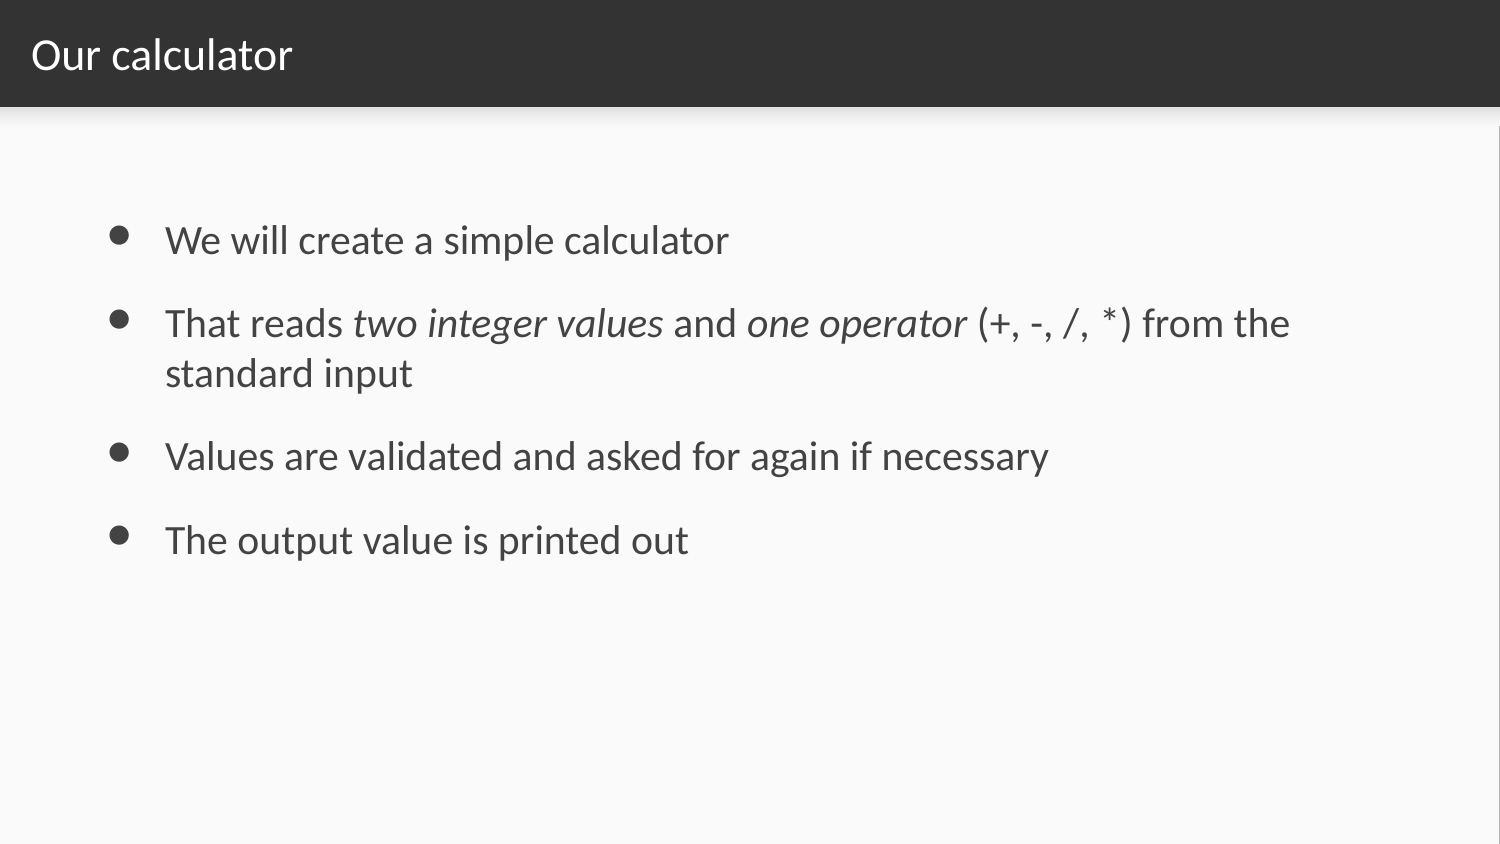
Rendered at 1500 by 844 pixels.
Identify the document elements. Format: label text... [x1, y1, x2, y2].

title Our calculator [16, 2, 1464, 102]
list We will create a simple calculator That reads two integer values and one operator (+, -, /, *) from the standard input Values are validated and asked for again if necessary The output value is printed out [75, 197, 1425, 687]
